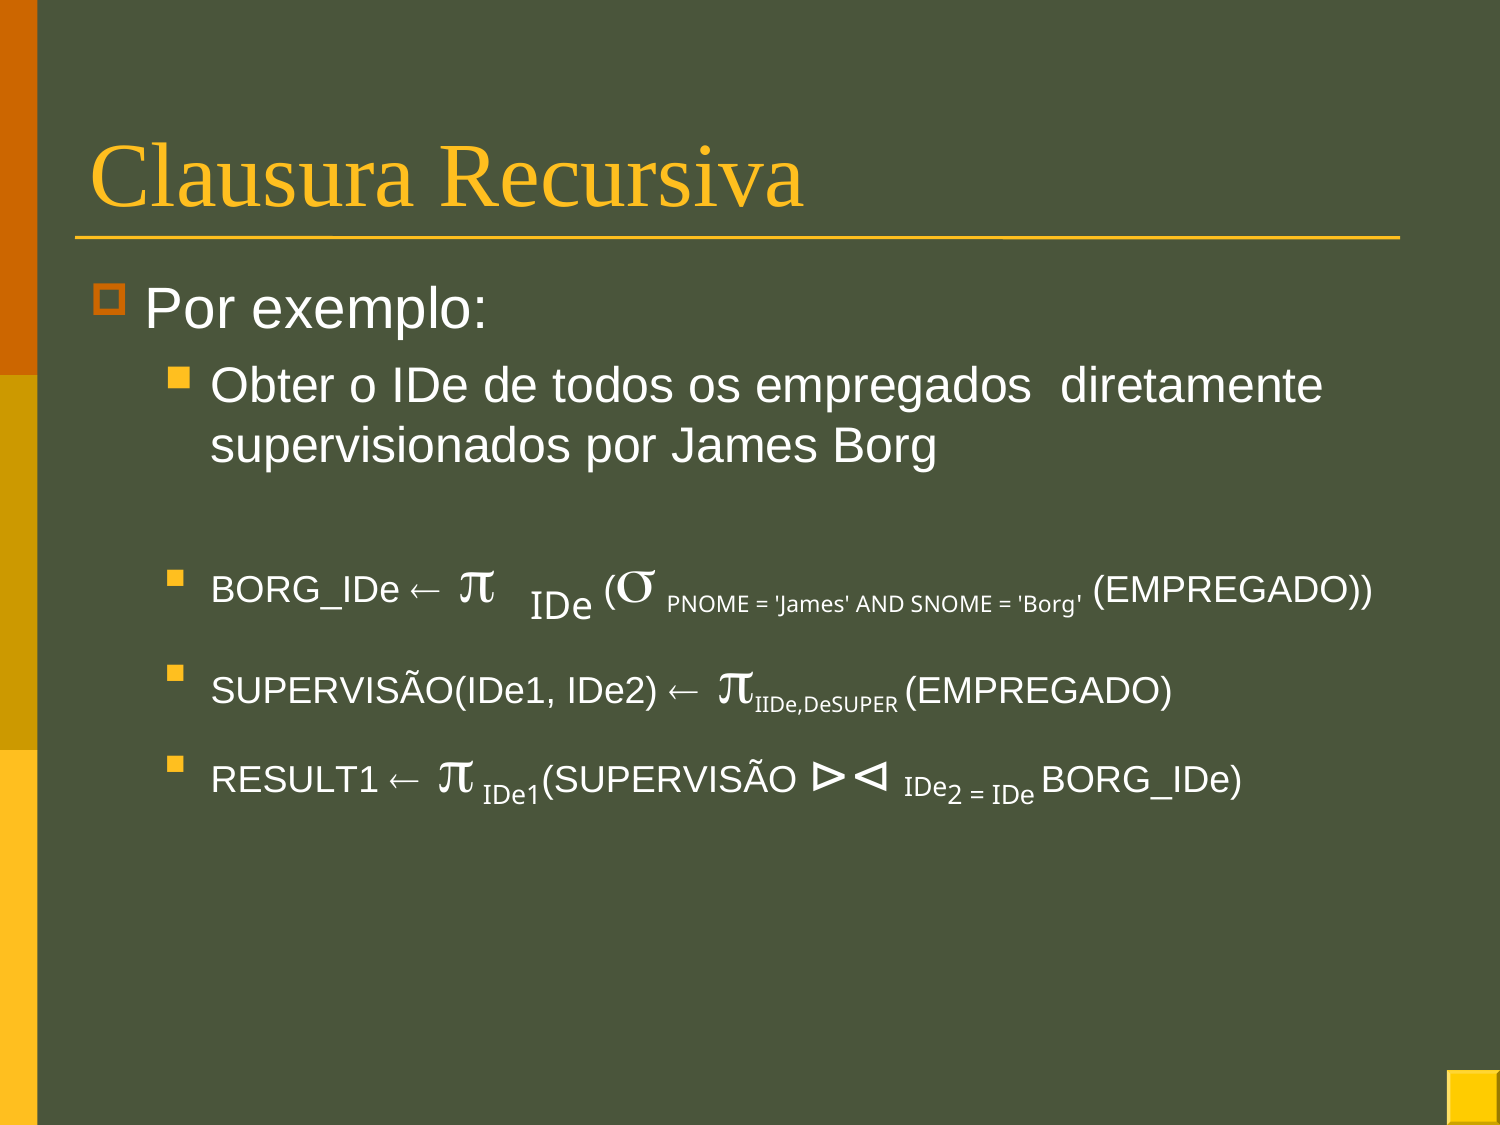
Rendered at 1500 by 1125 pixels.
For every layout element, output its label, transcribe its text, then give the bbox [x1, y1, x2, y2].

list Por exemplo: Obter o IDe de todos os empregados diretamente supervisionados por James Borg BORG_IDe IDe ( PNOME = 'James' AND SNOME = 'Borg' (EMPREGADO))‏ SUPERVISÃO(IDe1, IDe2) IIDe,DeSUPER (EMPREGADO)‏ RESULT1  IDe1(SUPERVISÃO ⊳⊲ IDe2 = IDe BORG_IDe) [75, 262, 1426, 1006]
text_box [1448, 1070, 1500, 1125]
text_box 2500 [1446, 1070, 1451, 1125]
title Clausura Recursiva [75, 45, 1426, 233]
